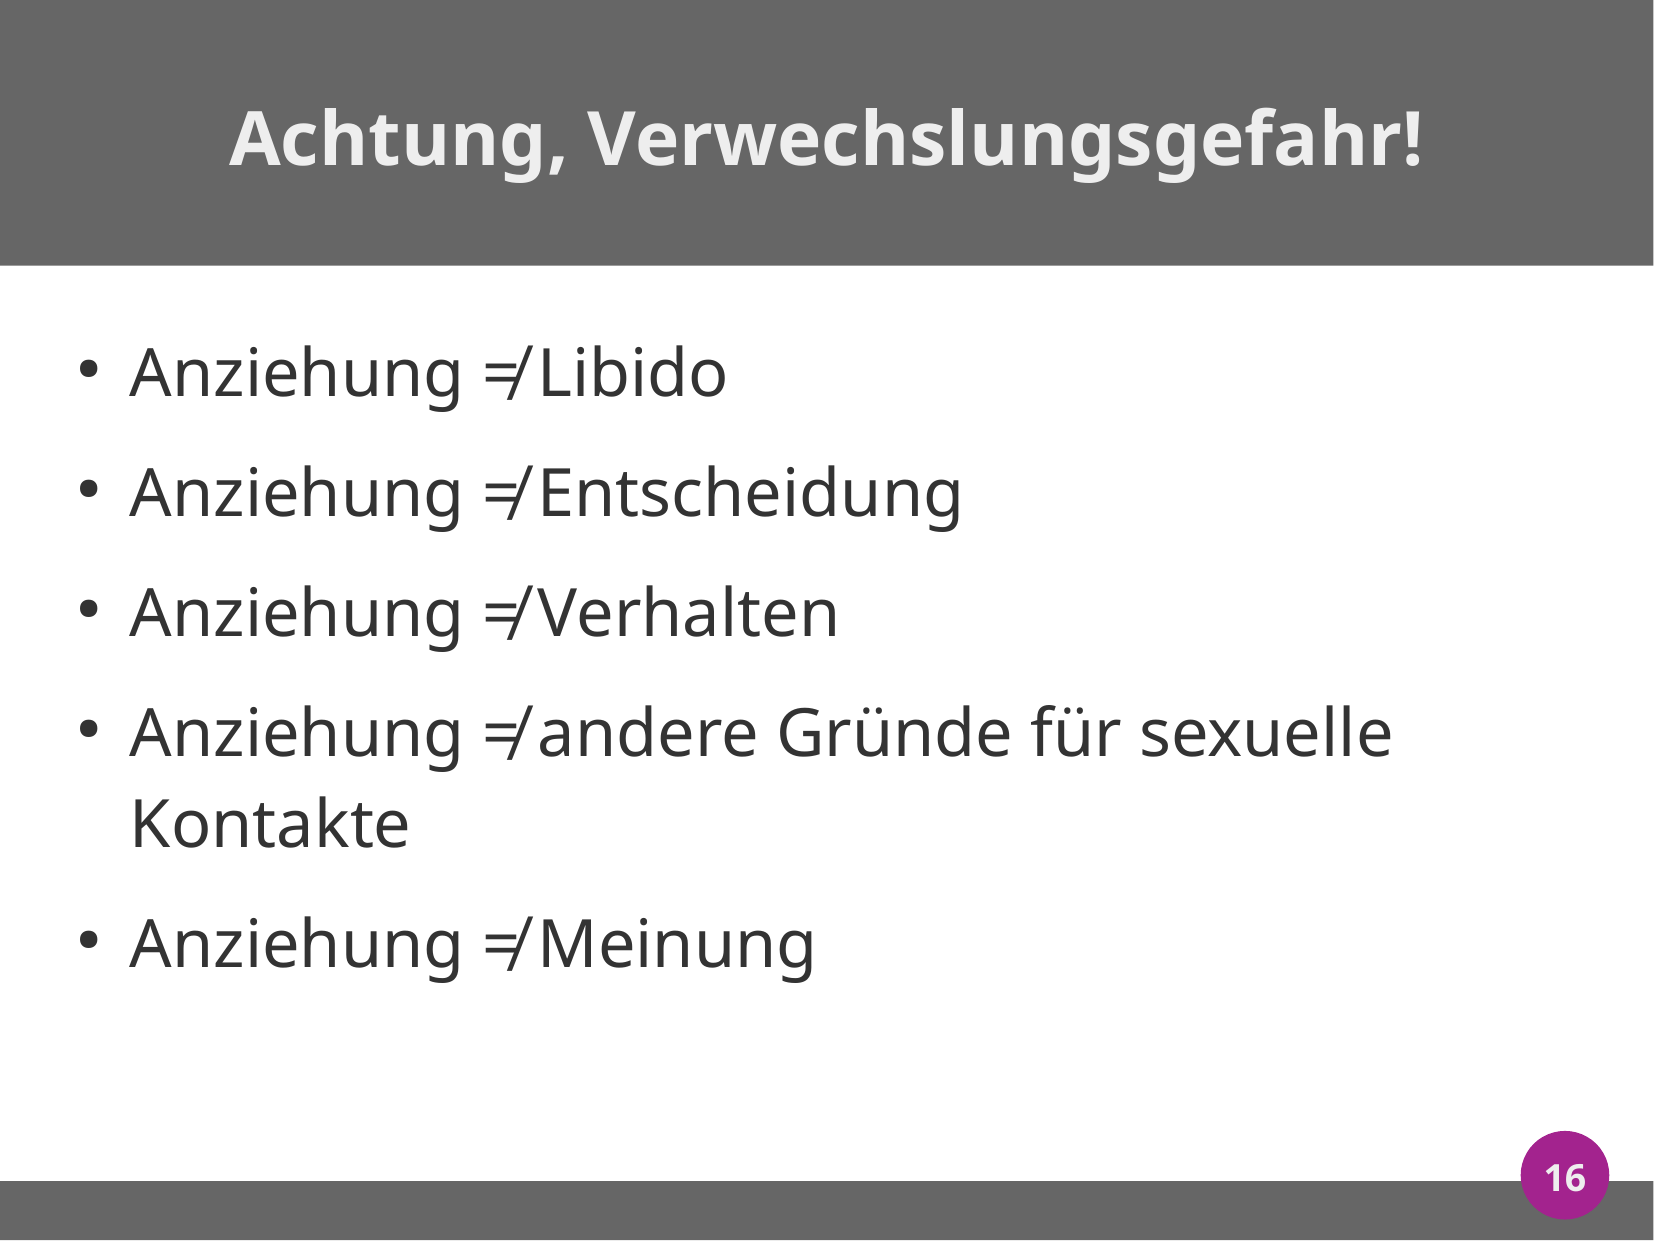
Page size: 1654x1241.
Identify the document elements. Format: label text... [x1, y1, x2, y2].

list Anziehung ≠ Libido Anziehung ≠ Entscheidung Anziehung ≠ Verhalten Anziehung ≠ andere Gründe für sexuelle Kontakte Anziehung ≠ Meinung [59, 324, 1595, 1152]
title Achtung, Verwechslungsgefahr! [59, 11, 1595, 260]
